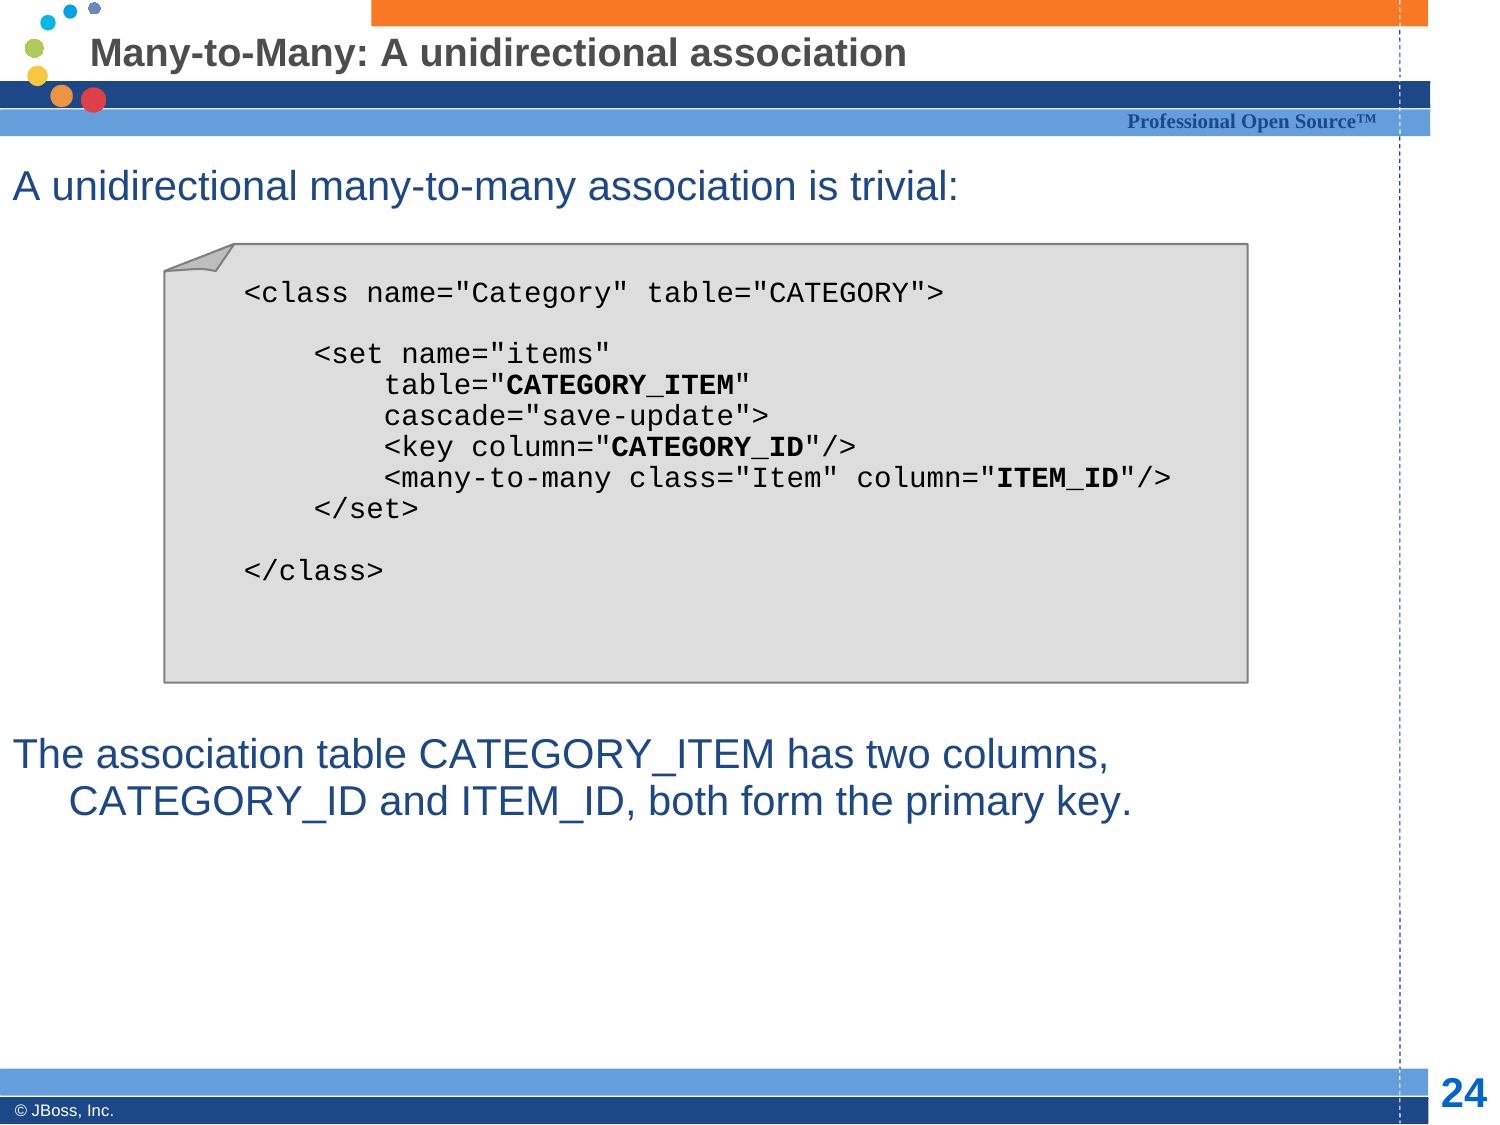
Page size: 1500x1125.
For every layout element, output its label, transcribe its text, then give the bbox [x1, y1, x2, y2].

list A unidirectional many-to-many association is trivial: The association table CATEGORY_ITEM has two columns, CATEGORY_ID and ITEM_ID, both form the primary key. [12, 162, 1388, 1063]
title Many-to-Many: A unidirectional association [75, 20, 1351, 84]
text_box [164, 244, 1248, 683]
text_box <class name="Category" table="CATEGORY"> <set name="items" table="CATEGORY_ITEM" cascade="save-update"> <key column="CATEGORY_ID"/> <many-to-many class="Item" column="ITEM_ID"/> </set> </class> [229, 249, 1219, 596]
